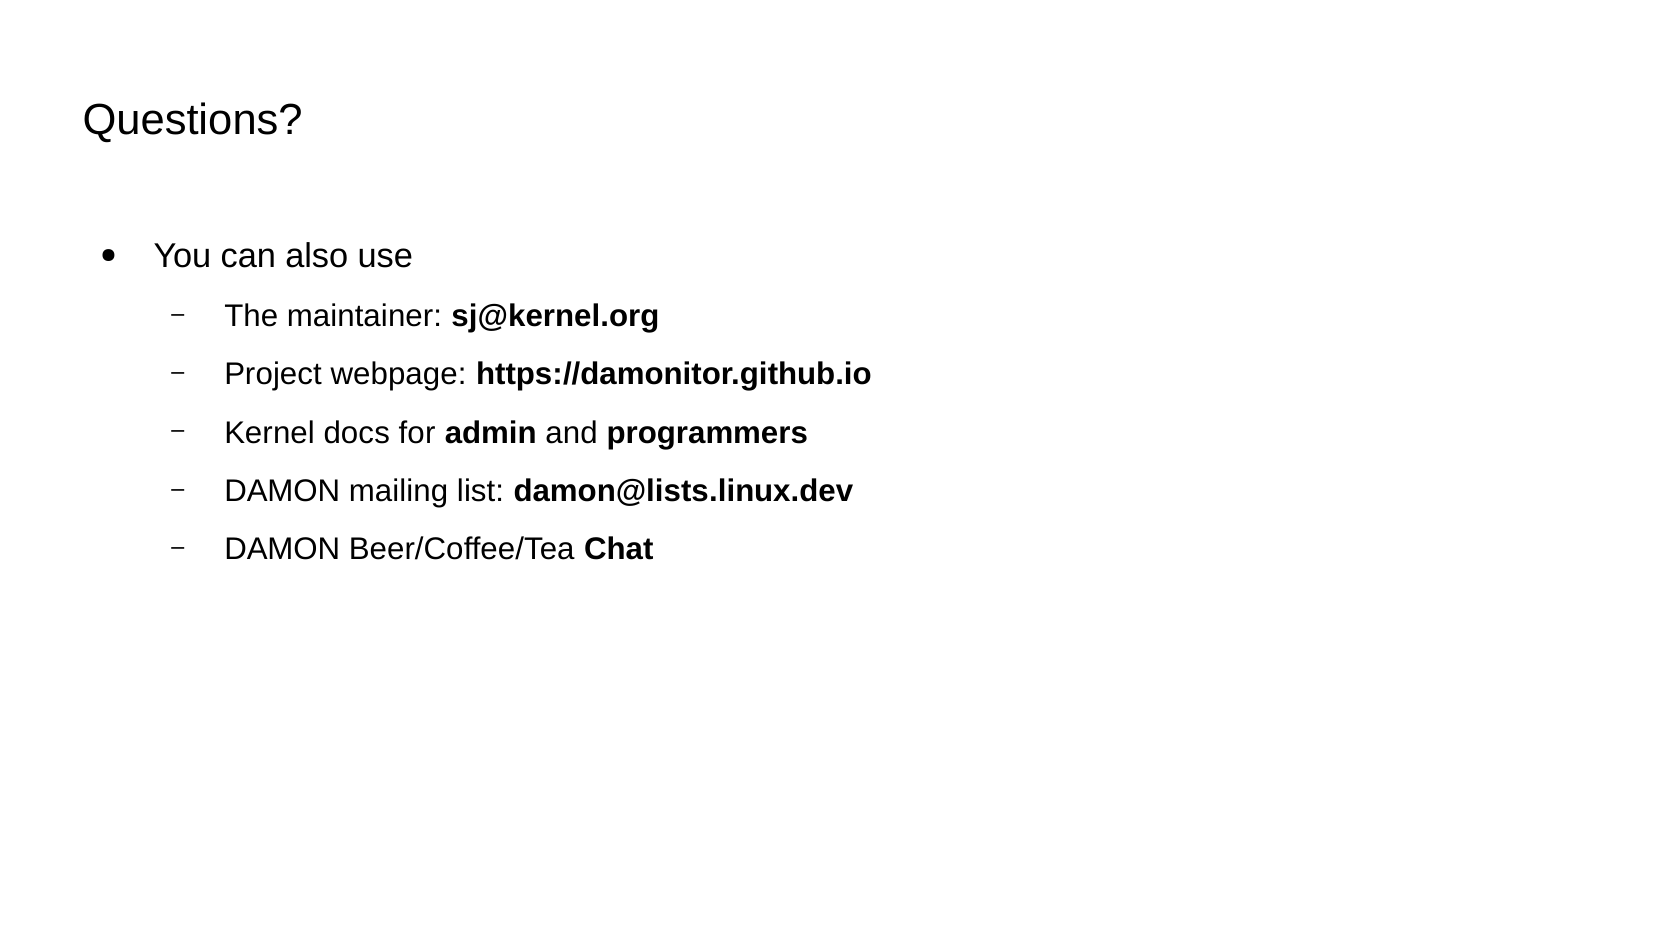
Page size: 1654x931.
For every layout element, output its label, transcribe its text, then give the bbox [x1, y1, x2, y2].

title Questions? [82, 81, 1571, 157]
list You can also use The maintainer: sj@kernel.org Project webpage: https://damonitor.github.io Kernel docs for admin and programmers DAMON mailing list: damon@lists.linux.dev DAMON Beer/Coffee/Tea Chat [82, 236, 1571, 751]
